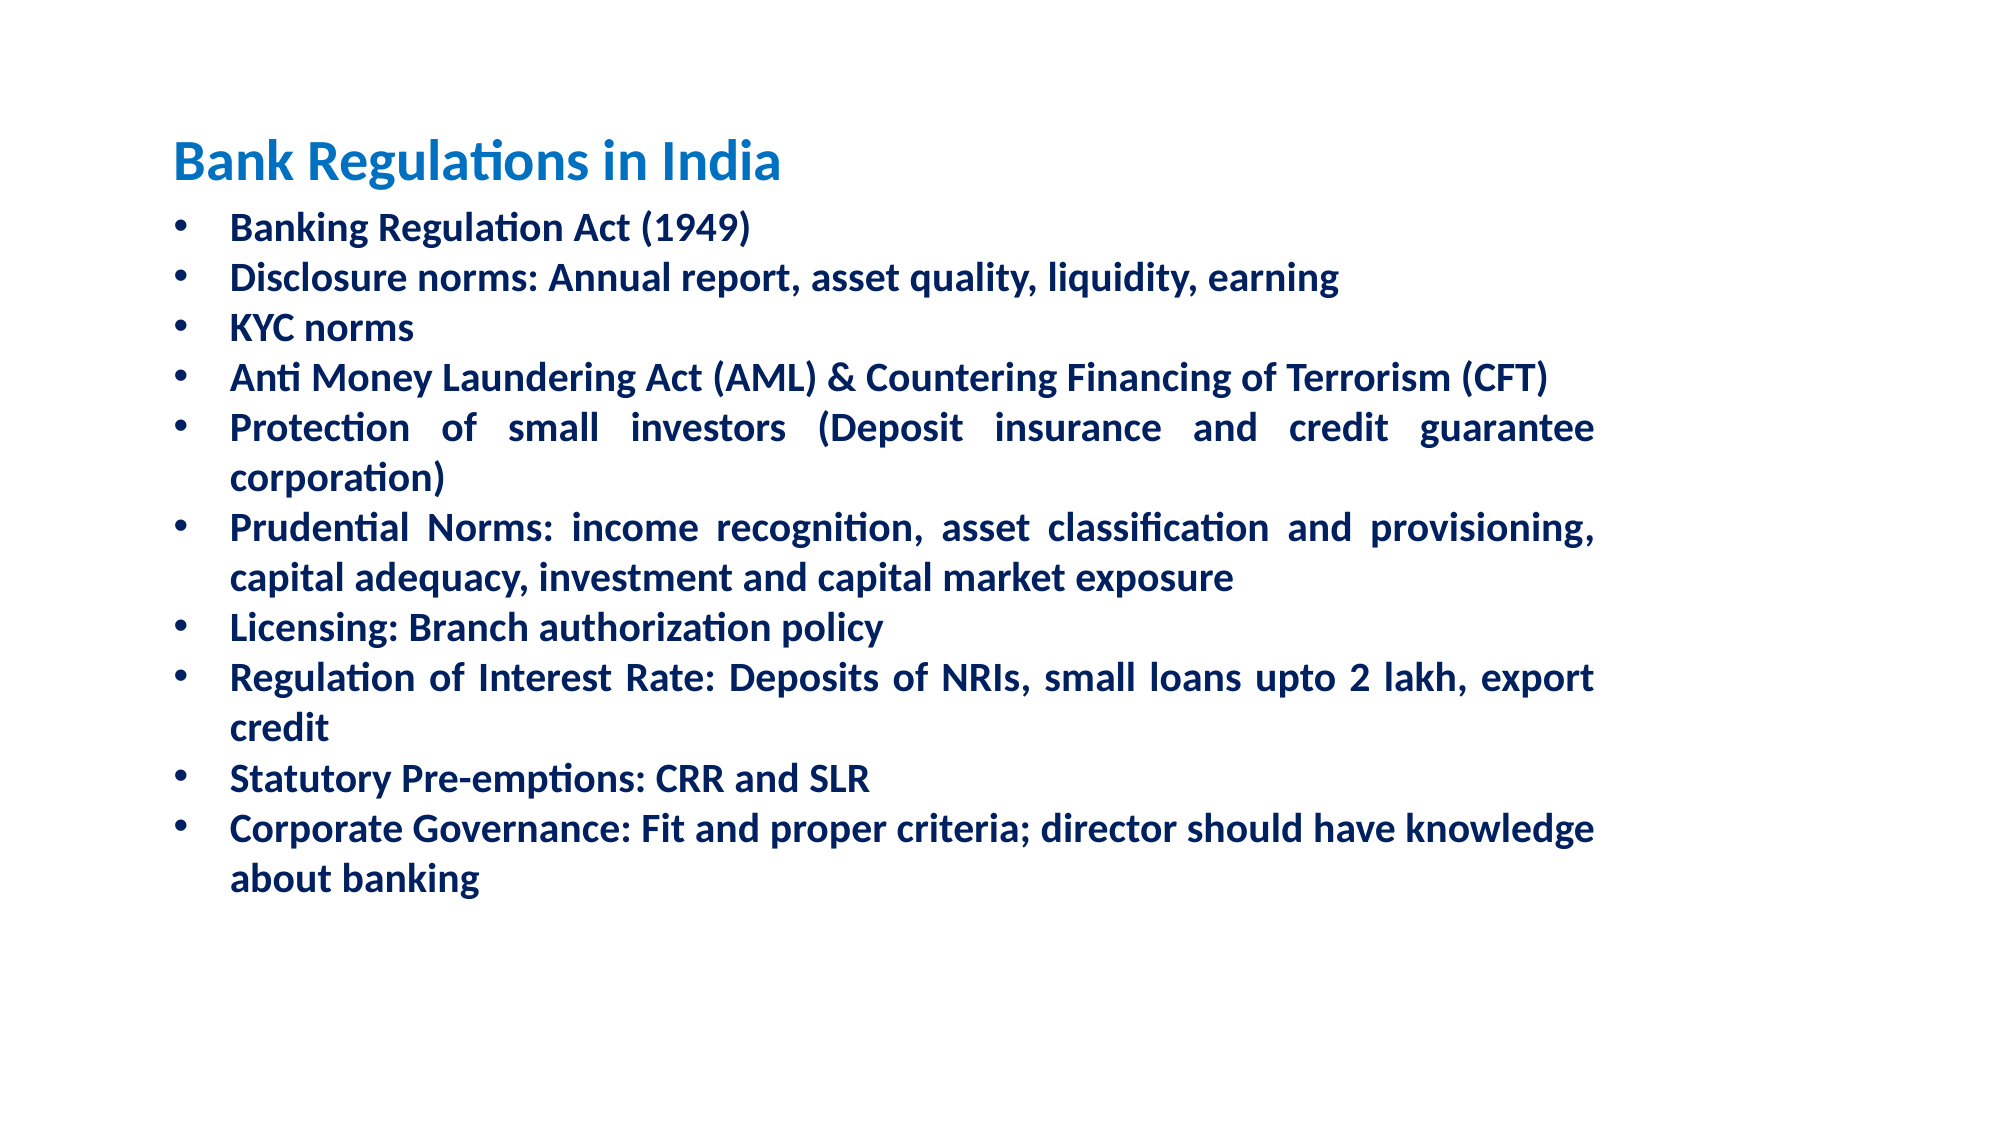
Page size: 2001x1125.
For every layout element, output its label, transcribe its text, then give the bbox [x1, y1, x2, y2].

text_box Banking Regulation Act (1949) Disclosure norms: Annual report, asset quality, liquidity, earning KYC norms Anti Money Laundering Act (AML) & Countering Financing of Terrorism (CFT) Protection of small investors (Deposit insurance and credit guarantee corporation) Prudential Norms: income recognition, asset classification and provisioning, capital adequacy, investment and capital market exposure Licensing: Branch authorization policy Regulation of Interest Rate: Deposits of NRIs, small loans upto 2 lakh, export credit Statutory Pre-emptions: CRR and SLR Corporate Governance: Fit and proper criteria; director should have knowledge about banking [158, 192, 1611, 1088]
text_box Bank Regulations in India [158, 114, 1685, 200]
